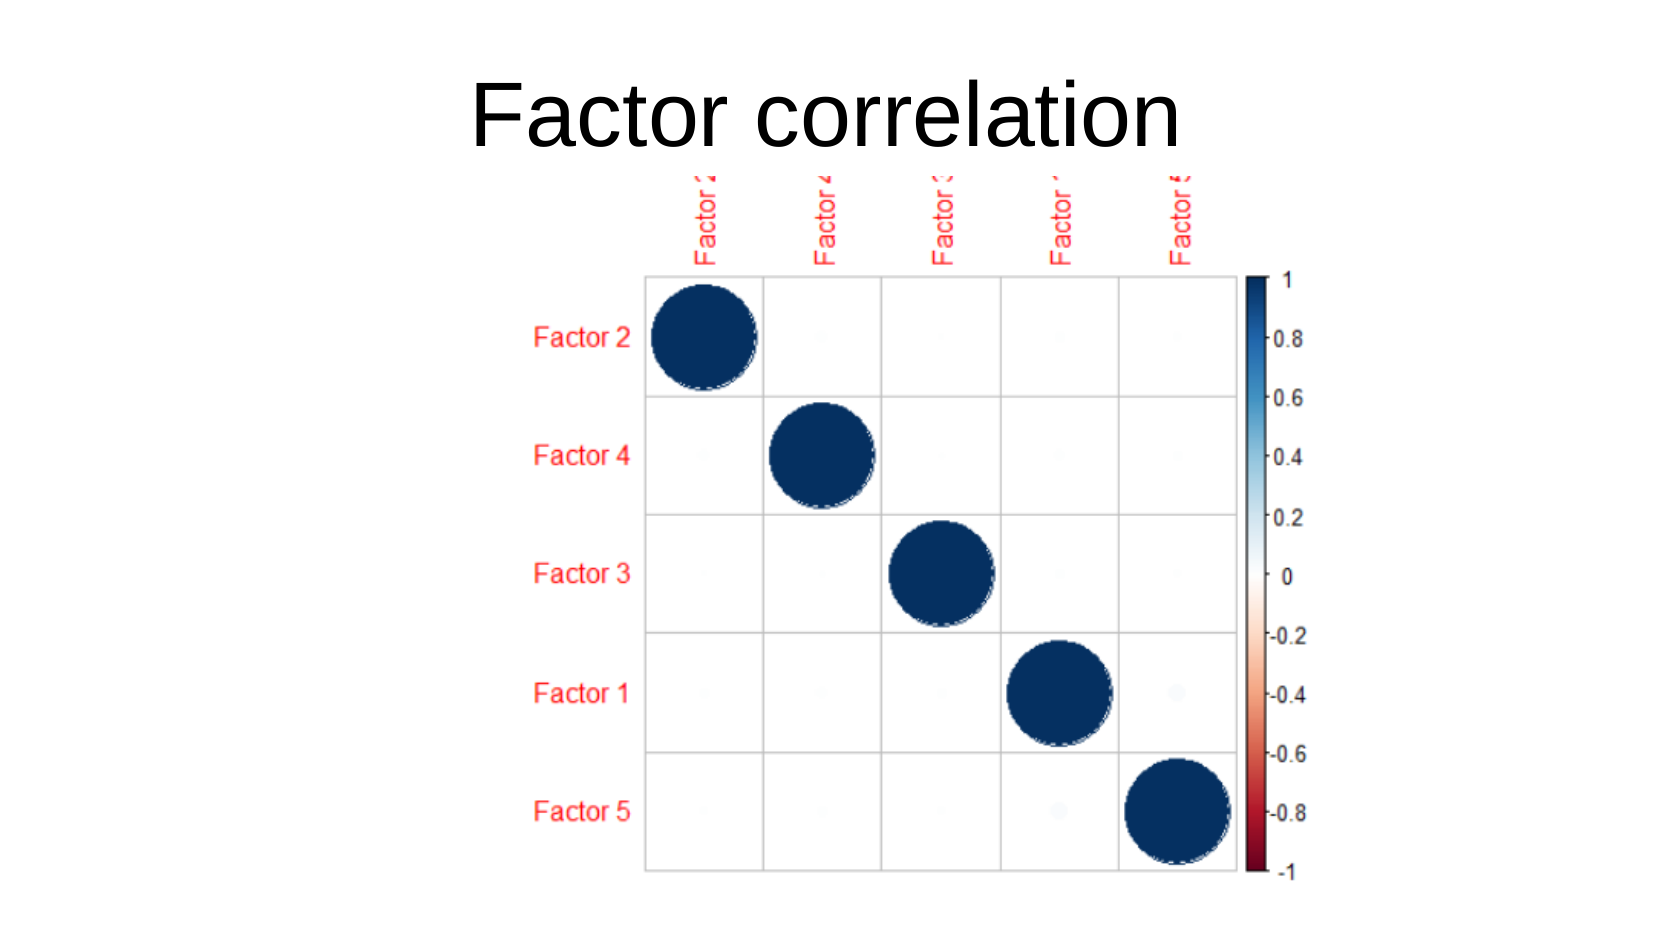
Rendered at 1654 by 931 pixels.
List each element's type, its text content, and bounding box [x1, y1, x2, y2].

picture [270, 176, 1414, 886]
title Factor correlation [82, 37, 1571, 193]
